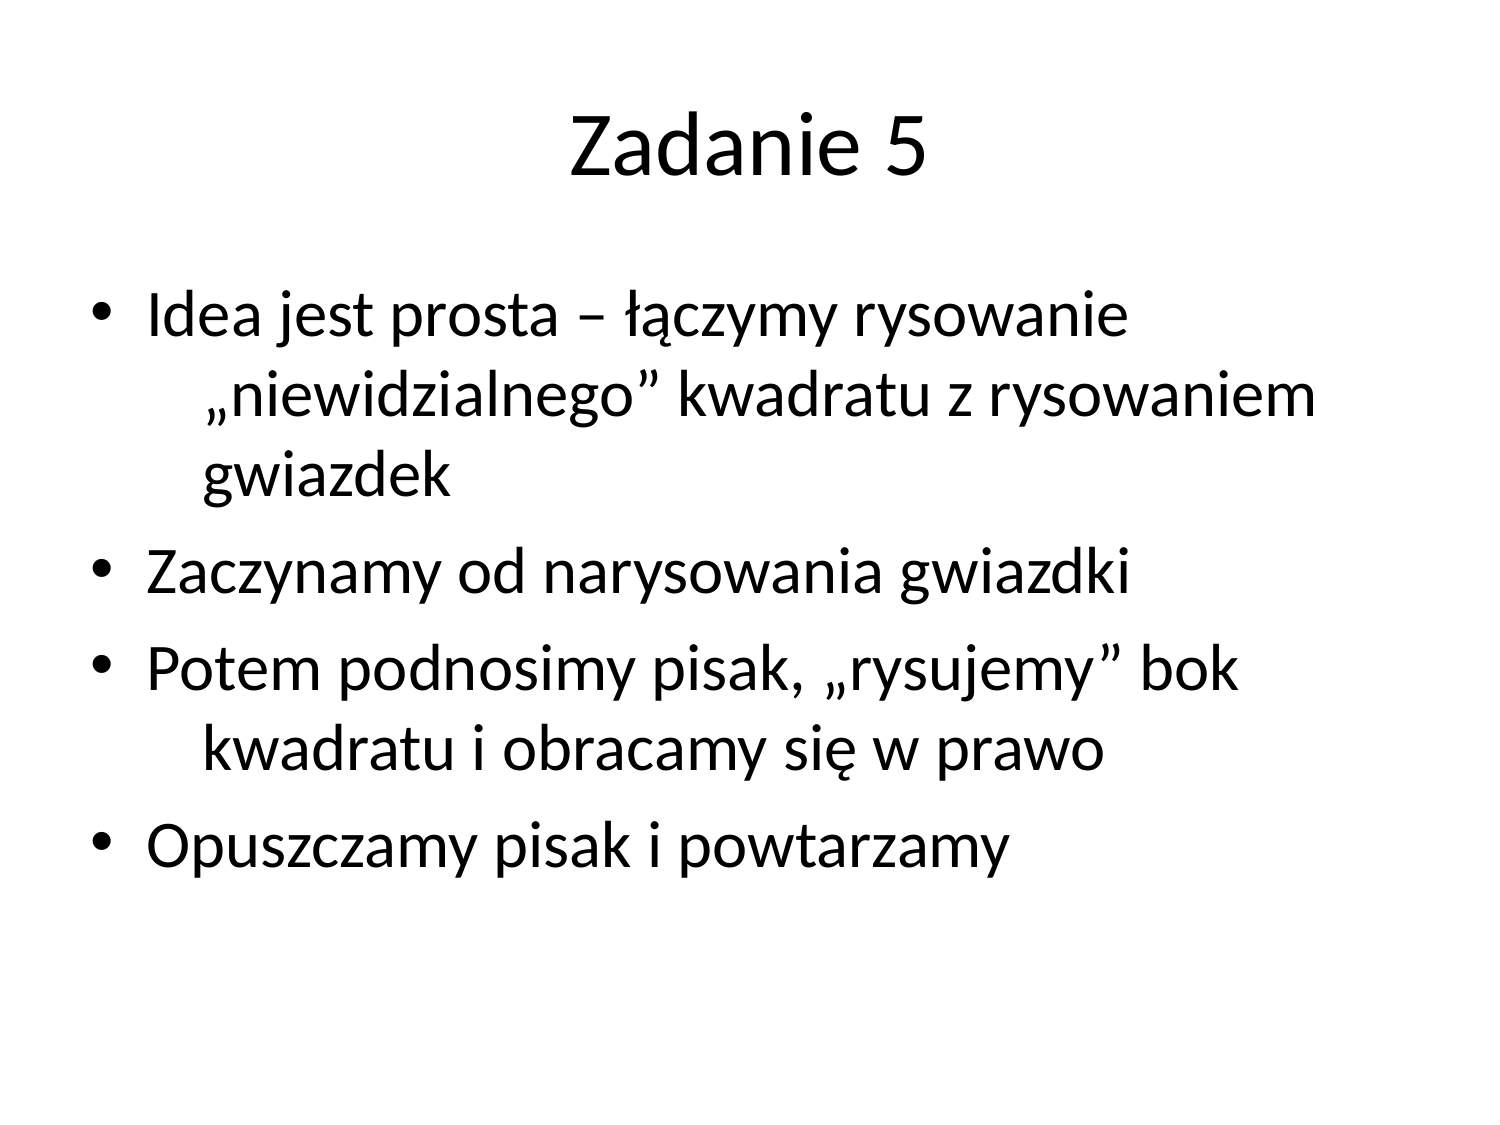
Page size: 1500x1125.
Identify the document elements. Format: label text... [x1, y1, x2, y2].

list Idea jest prosta – łączymy rysowanie „niewidzialnego” kwadratu z rysowaniem gwiazdek Zaczynamy od narysowania gwiazdki Potem podnosimy pisak, „rysujemy” bok kwadratu i obracamy się w prawo Opuszczamy pisak i powtarzamy [75, 262, 1426, 1005]
title Zadanie 5 [75, 45, 1426, 233]
